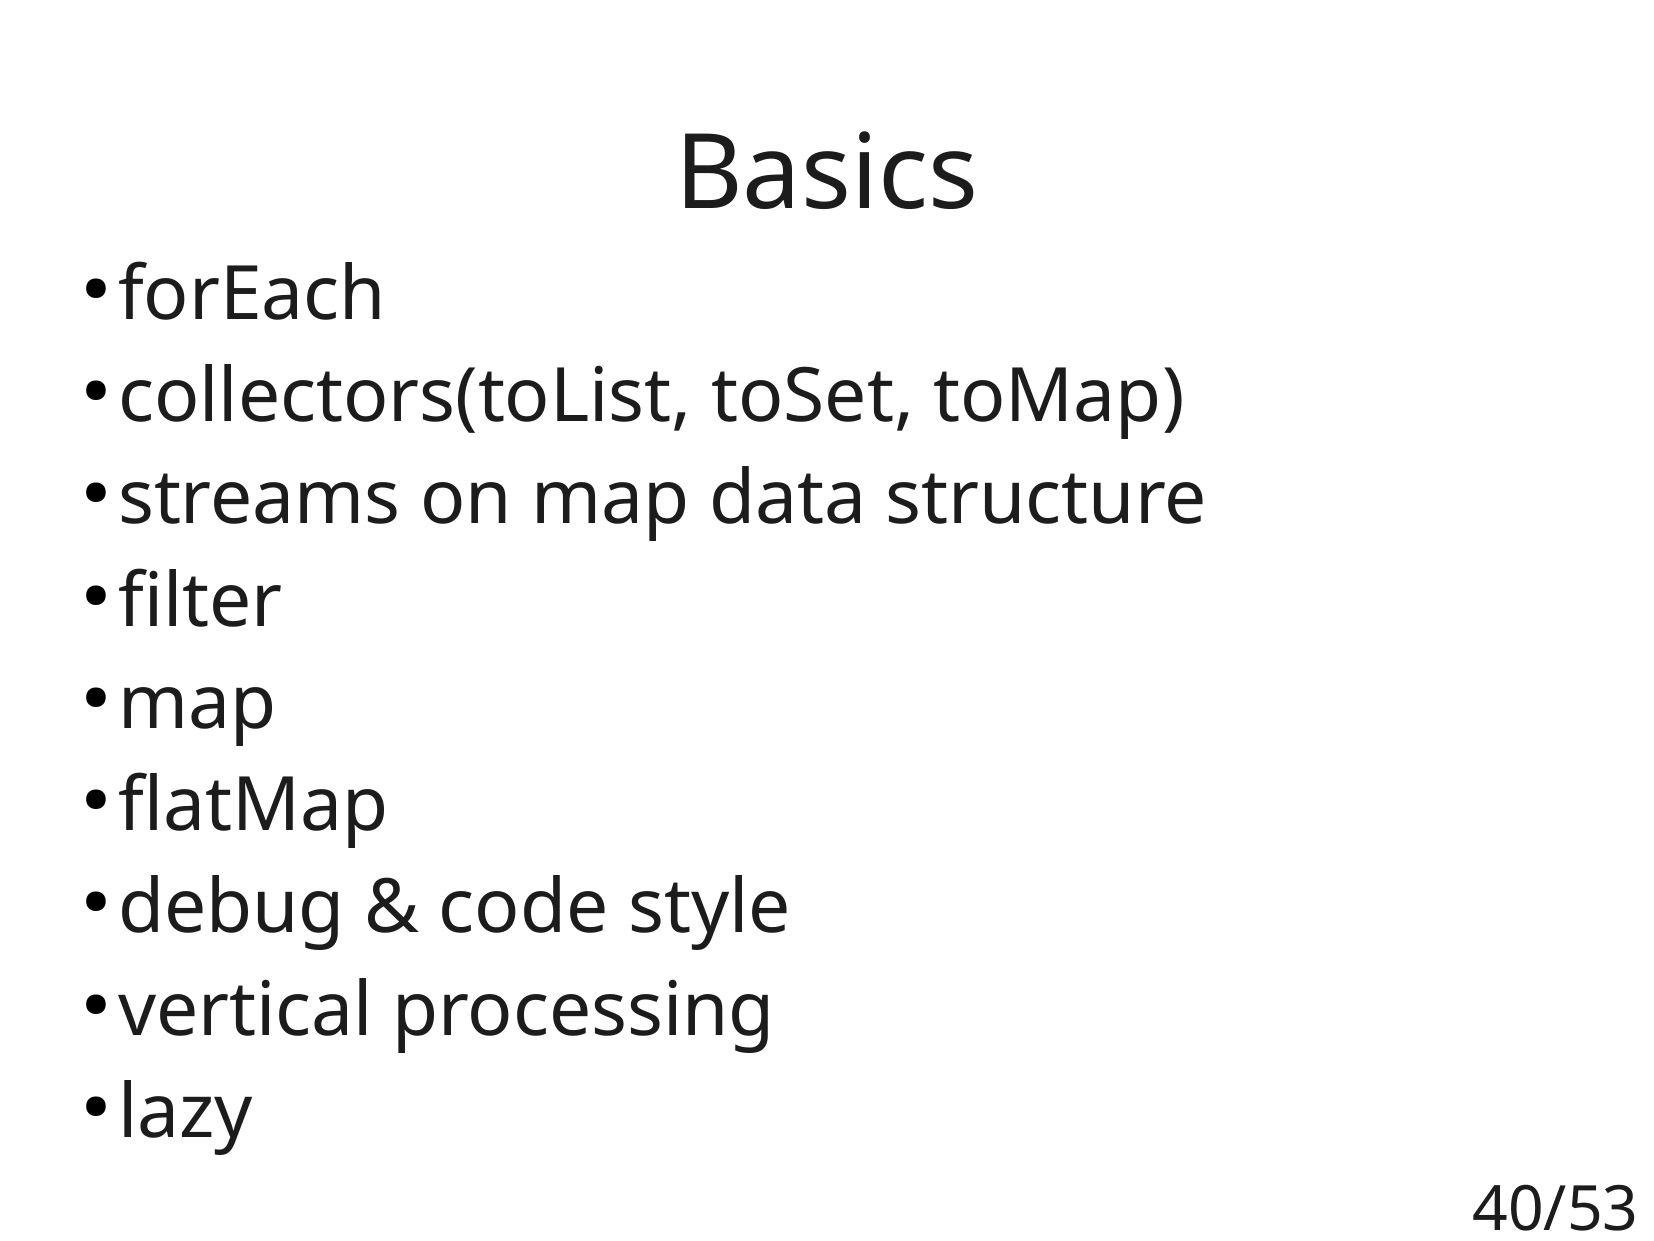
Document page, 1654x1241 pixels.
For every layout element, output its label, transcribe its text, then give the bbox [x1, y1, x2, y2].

text_box <numer>/53 [1071, 1155, 1654, 1241]
subtitle forEach collectors(toList, toSet, toMap) streams on map data structure filter map flatMap debug & code style vertical processing lazy [82, 257, 1571, 1142]
title Basics [82, 64, 1571, 257]
